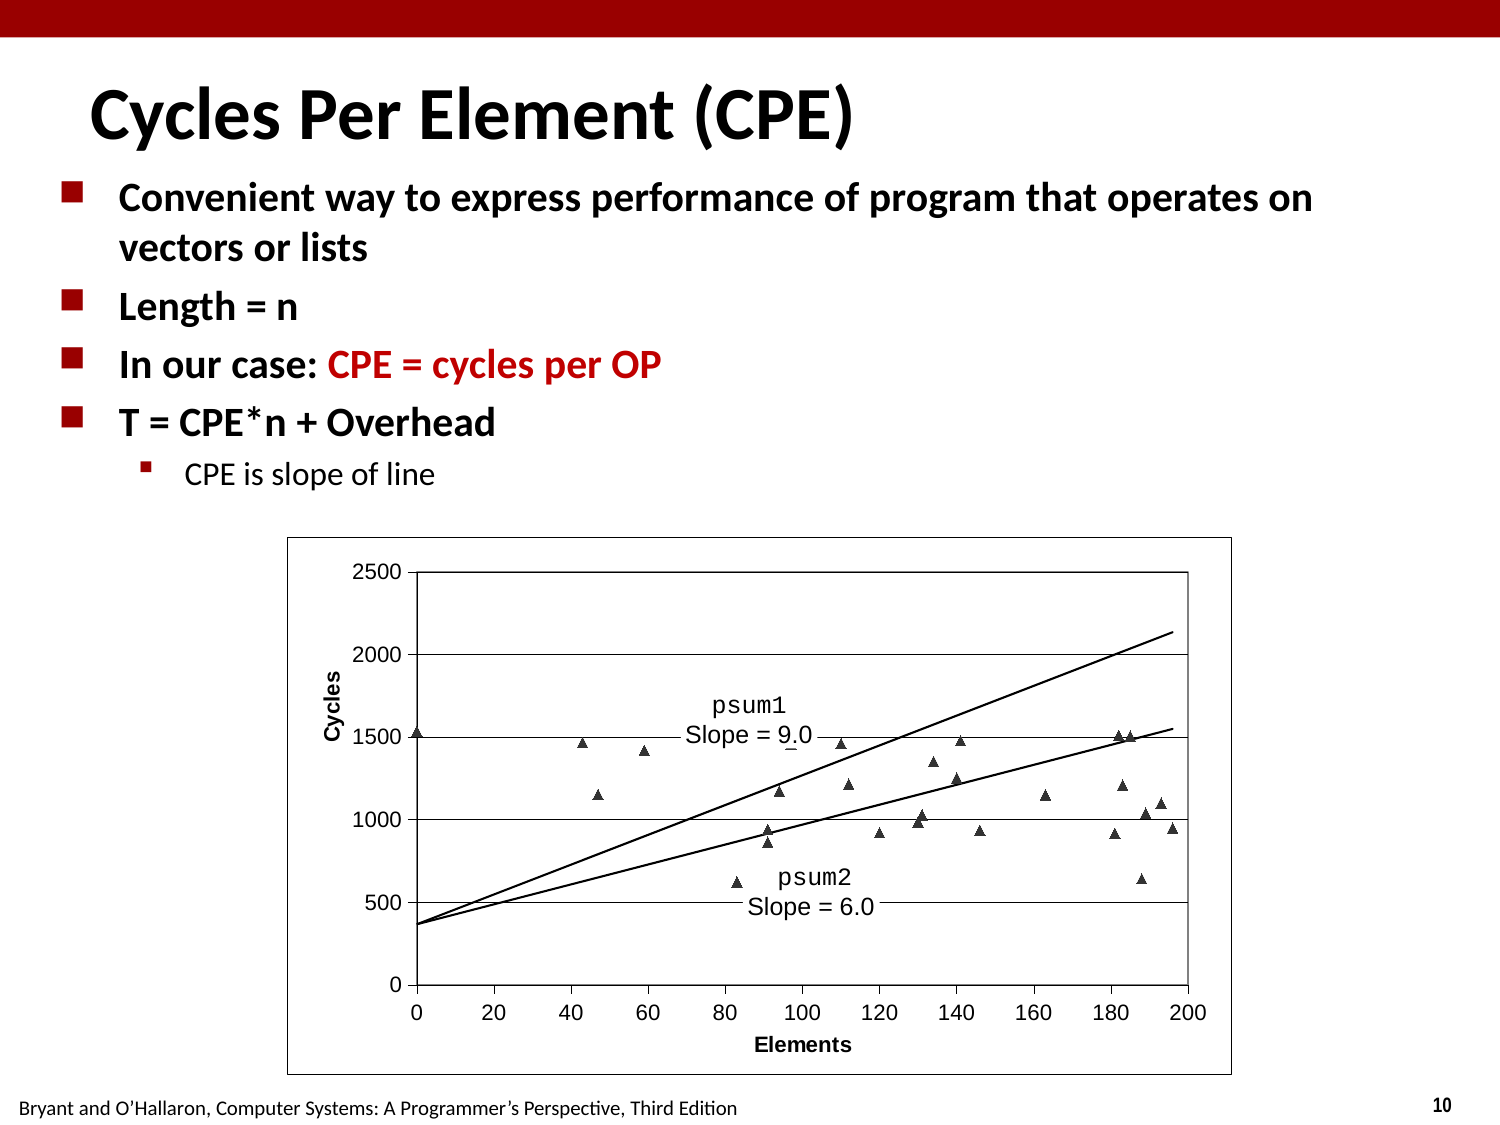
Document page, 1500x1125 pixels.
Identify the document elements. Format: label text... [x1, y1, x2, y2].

title Cycles Per Element (CPE) [75, 62, 1411, 157]
text_box psum2 Slope = 6.0 [742, 857, 880, 921]
chart [287, 537, 1232, 1075]
text_box psum1 Slope = 9.0 [680, 683, 818, 749]
list Convenient way to express performance of program that operates on vectors or lists Length = n In our case: CPE = cycles per OP T = CPE*n + Overhead CPE is slope of line [47, 162, 1411, 412]
